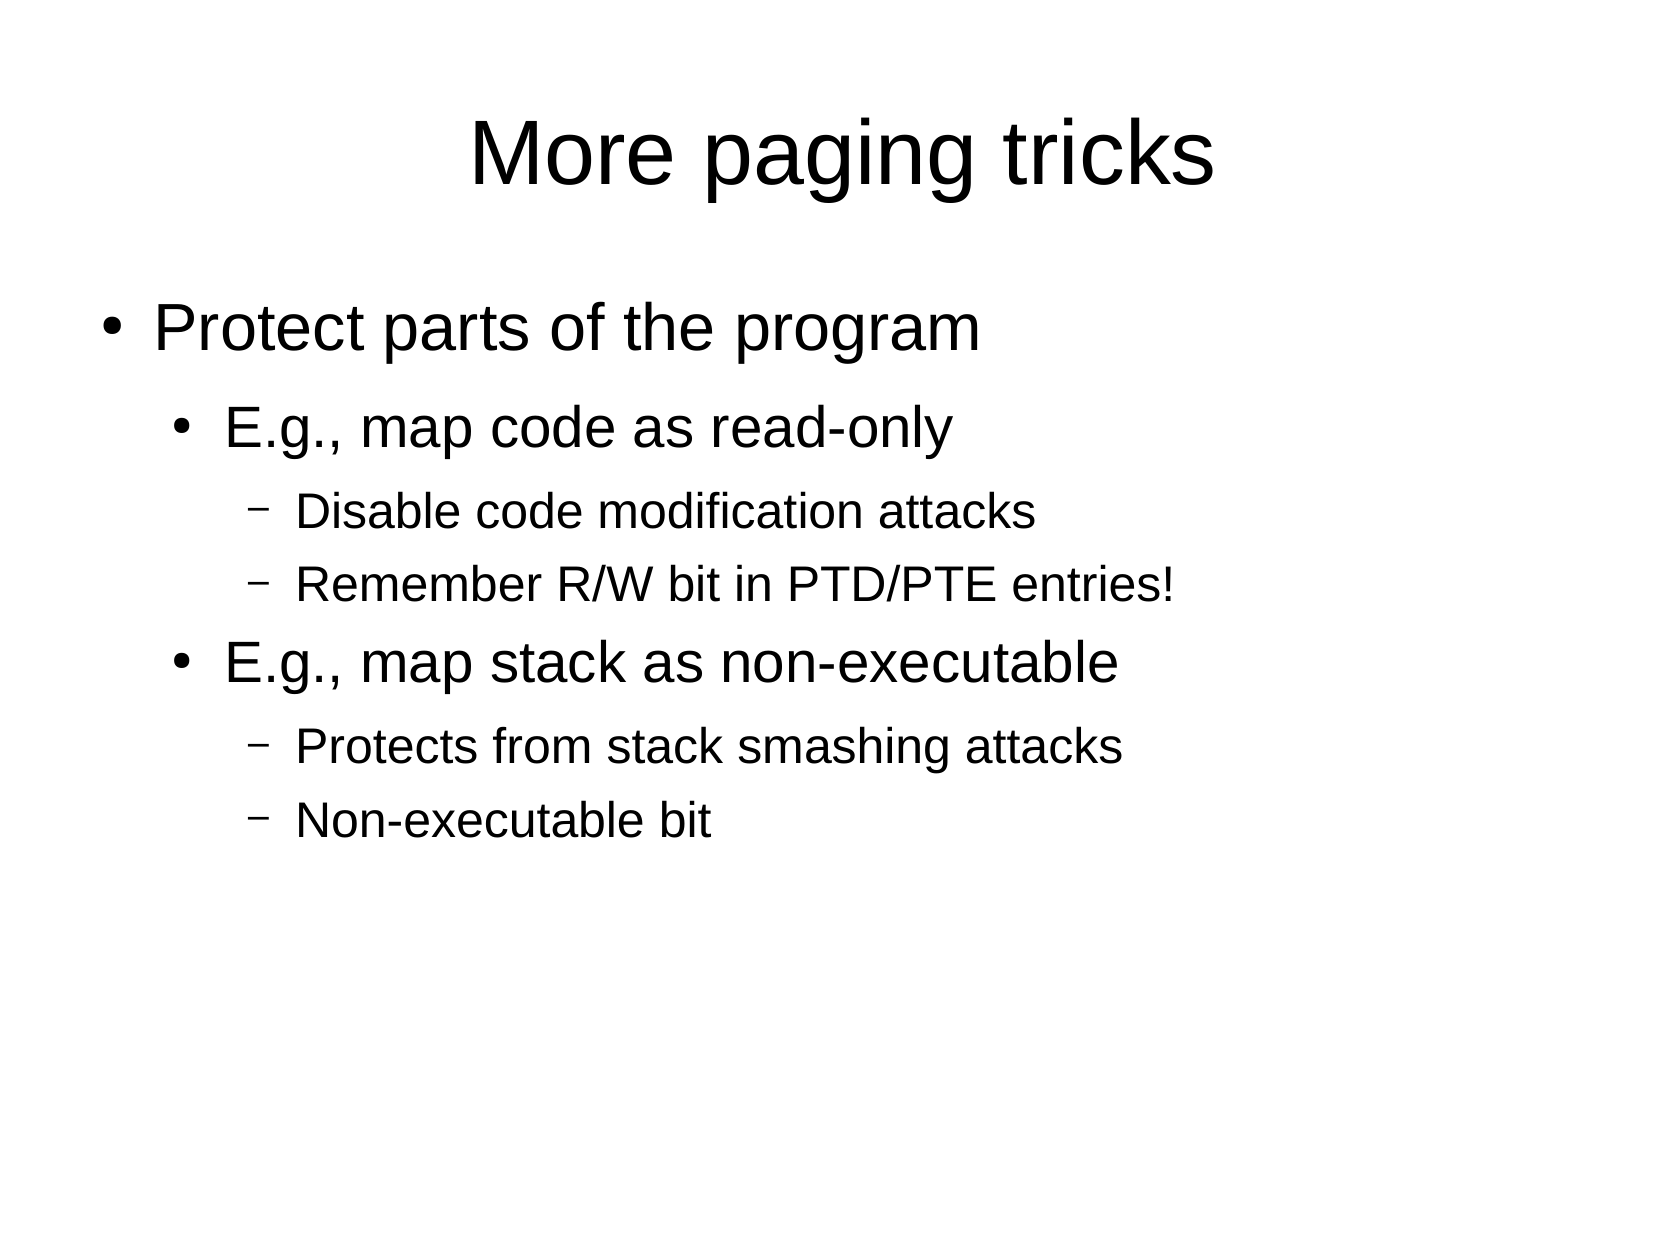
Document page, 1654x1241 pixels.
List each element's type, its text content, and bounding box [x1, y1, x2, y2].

title More paging tricks [82, 49, 1571, 257]
list Protect parts of the program E.g., map code as read-only Disable code modification attacks Remember R/W bit in PTD/PTE entries! E.g., map stack as non-executable Protects from stack smashing attacks Non-executable bit [82, 290, 1571, 1163]
